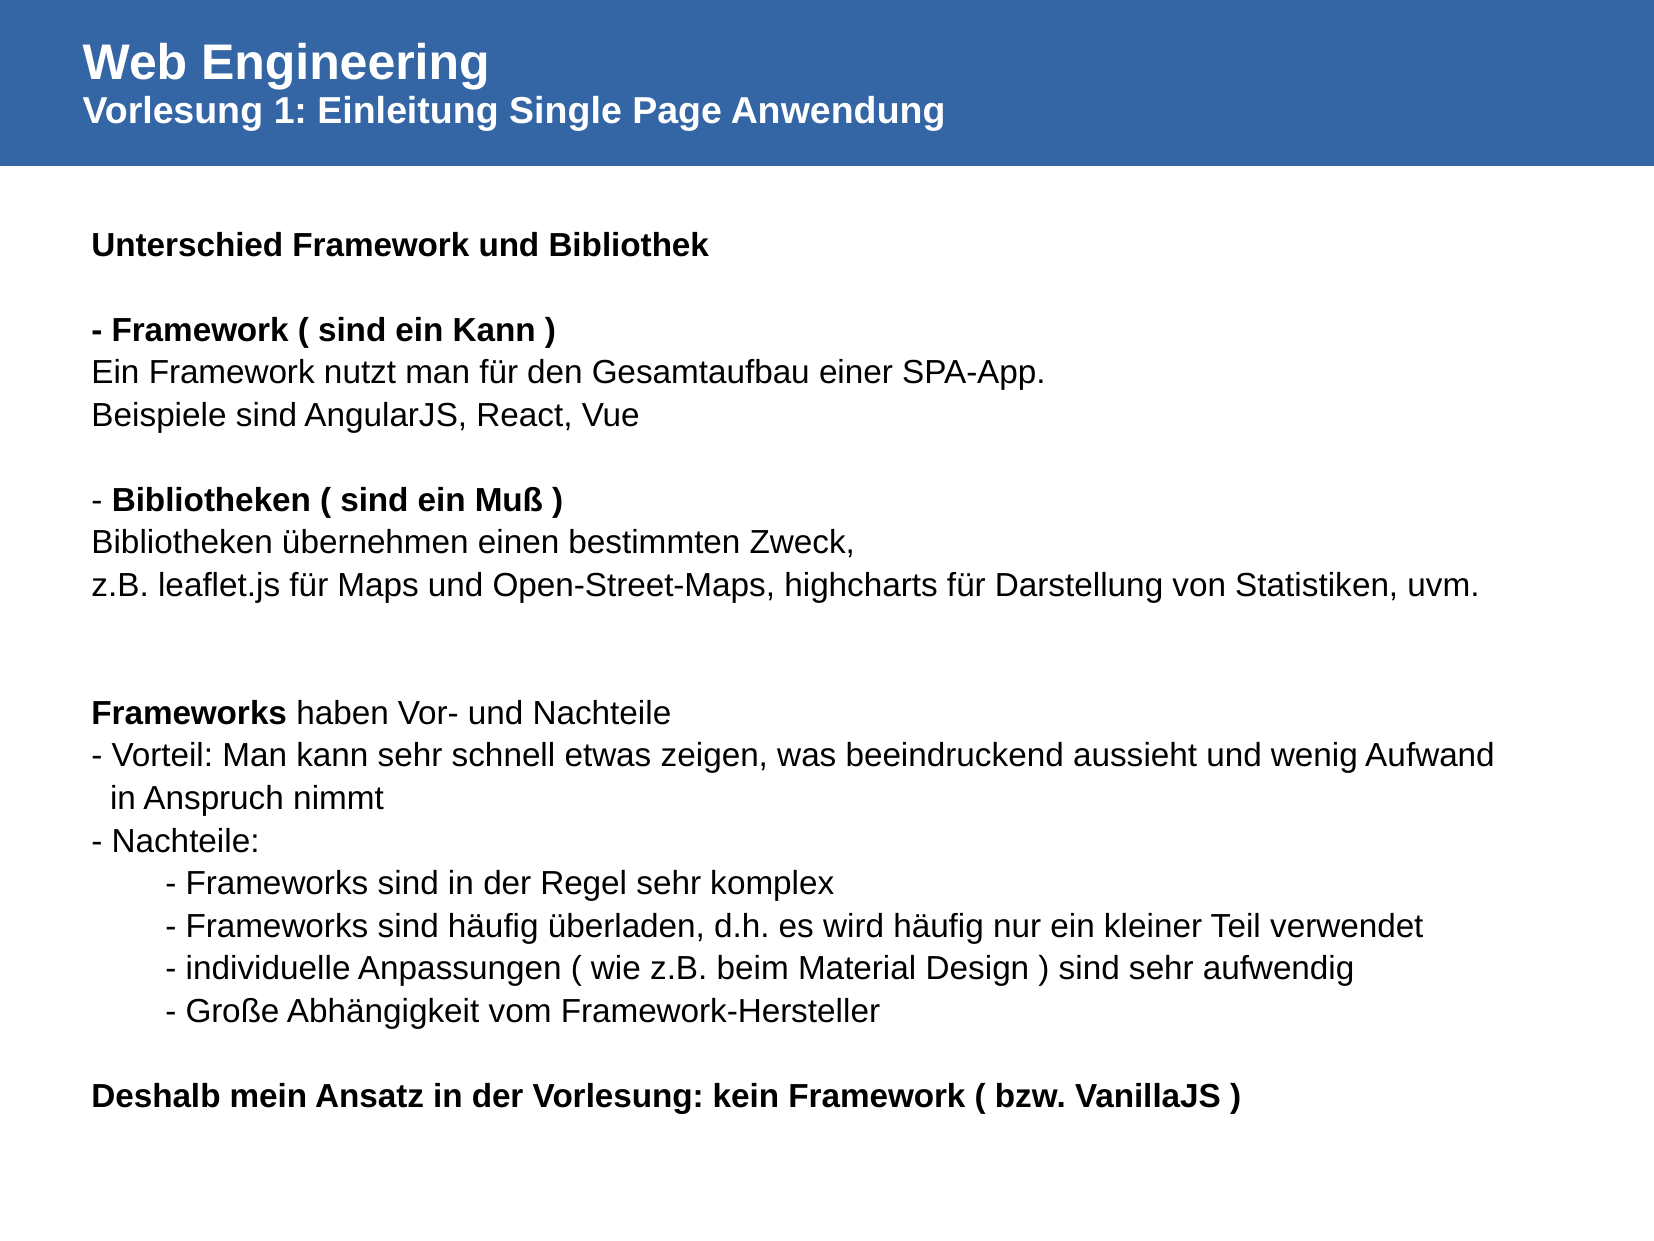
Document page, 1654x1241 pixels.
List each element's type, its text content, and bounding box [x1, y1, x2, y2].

title Web Engineering Vorlesung 1: Einleitung Single Page Anwendung [82, 0, 1571, 166]
text_box Unterschied Framework und Bibliothek - Framework ( sind ein Kann ) Ein Framework nutzt man für den Gesamtaufbau einer SPA-App. Beispiele sind AngularJS, React, Vue - Bibliotheken ( sind ein Muß ) Bibliotheken übernehmen einen bestimmten Zweck, z.B. leaflet.js für Maps und Open-Street-Maps, highcharts für Darstellung von Statistiken, uvm. Frameworks haben Vor- und Nachteile - Vorteil: Man kann sehr schnell etwas zeigen, was beeindruckend aussieht und wenig Aufwand in Anspruch nimmt - Nachteile: - Frameworks sind in der Regel sehr komplex - Frameworks sind häufig überladen, d.h. es wird häufig nur ein kleiner Teil verwendet - individuelle Anpassungen ( wie z.B. beim Material Design ) sind sehr aufwendig - Große Abhängigkeit vom Framework-Hersteller Deshalb mein Ansatz in der Vorlesung: kein Framework ( bzw. VanillaJS ) [76, 213, 1512, 1165]
